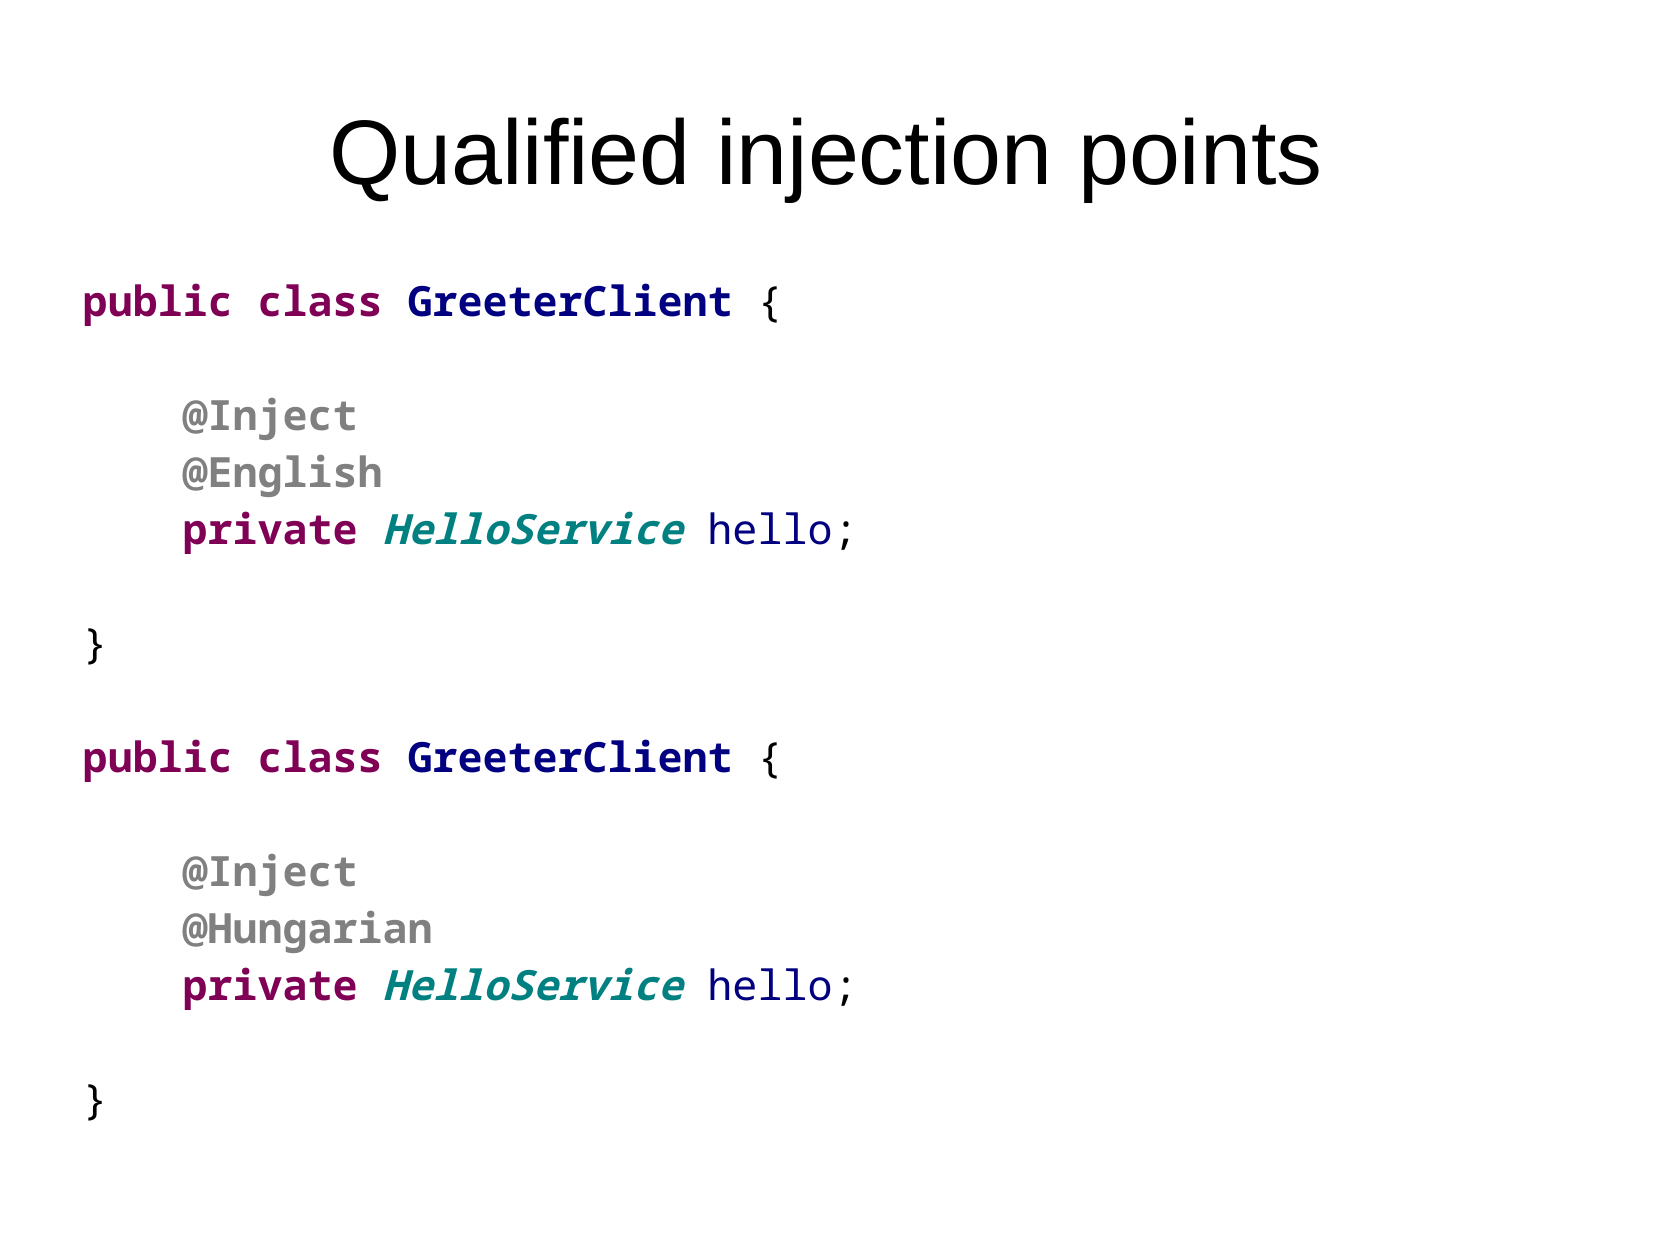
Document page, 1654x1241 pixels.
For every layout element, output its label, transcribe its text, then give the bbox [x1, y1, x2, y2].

title Qualified injection points [82, 49, 1571, 257]
list public class GreeterClient { @Inject @English private HelloService hello; } public class GreeterClient { @Inject @Hungarian private HelloService hello; } [82, 290, 1571, 1109]
